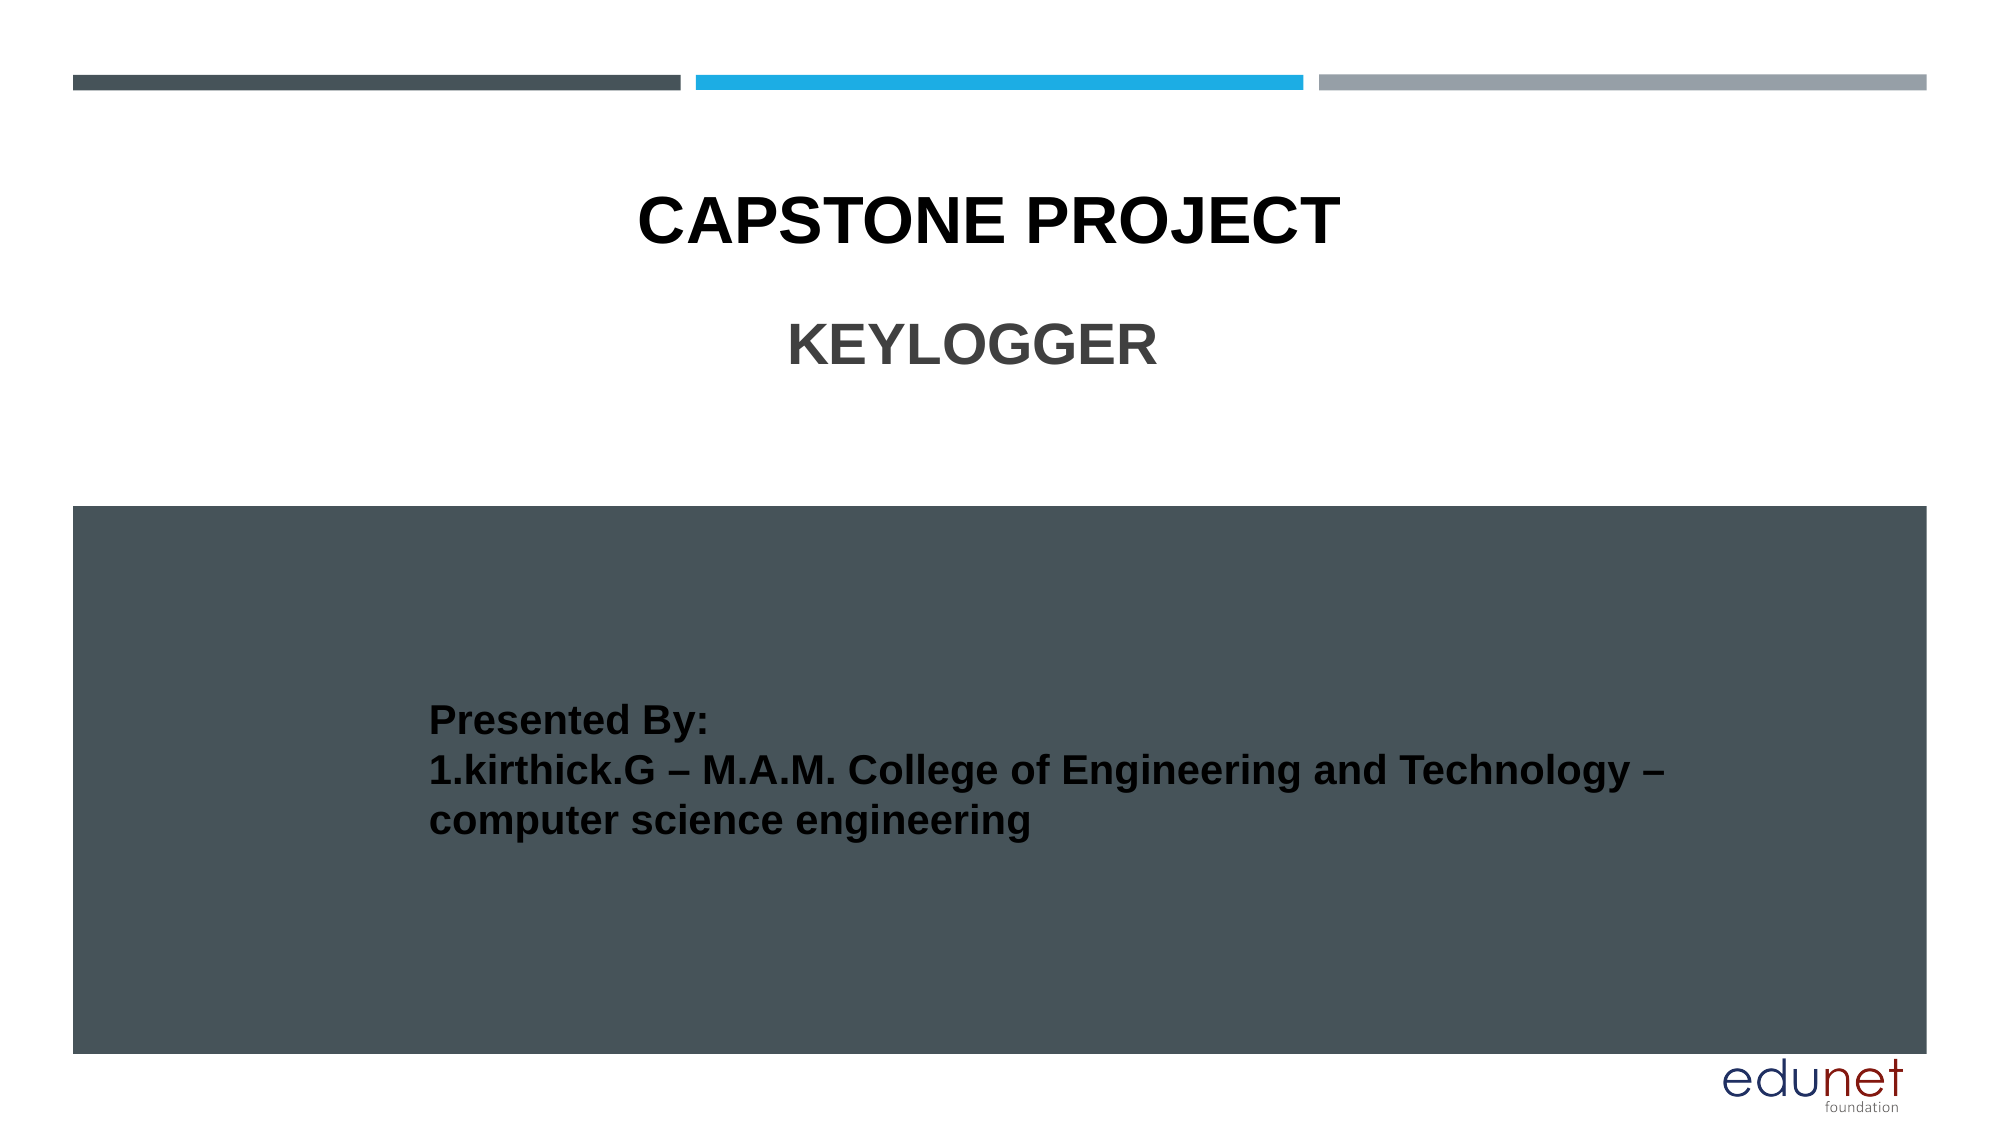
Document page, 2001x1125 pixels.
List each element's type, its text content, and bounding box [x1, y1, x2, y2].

title KEYLOGGER [222, 298, 1723, 460]
text_box Presented By: 1.kirthick.G – M.A.M. College of Engineering and Technology – computer science engineering [413, 685, 1723, 851]
text_box CAPSTONE PROJECT [0, 169, 2000, 265]
picture [1719, 1056, 1905, 1116]
